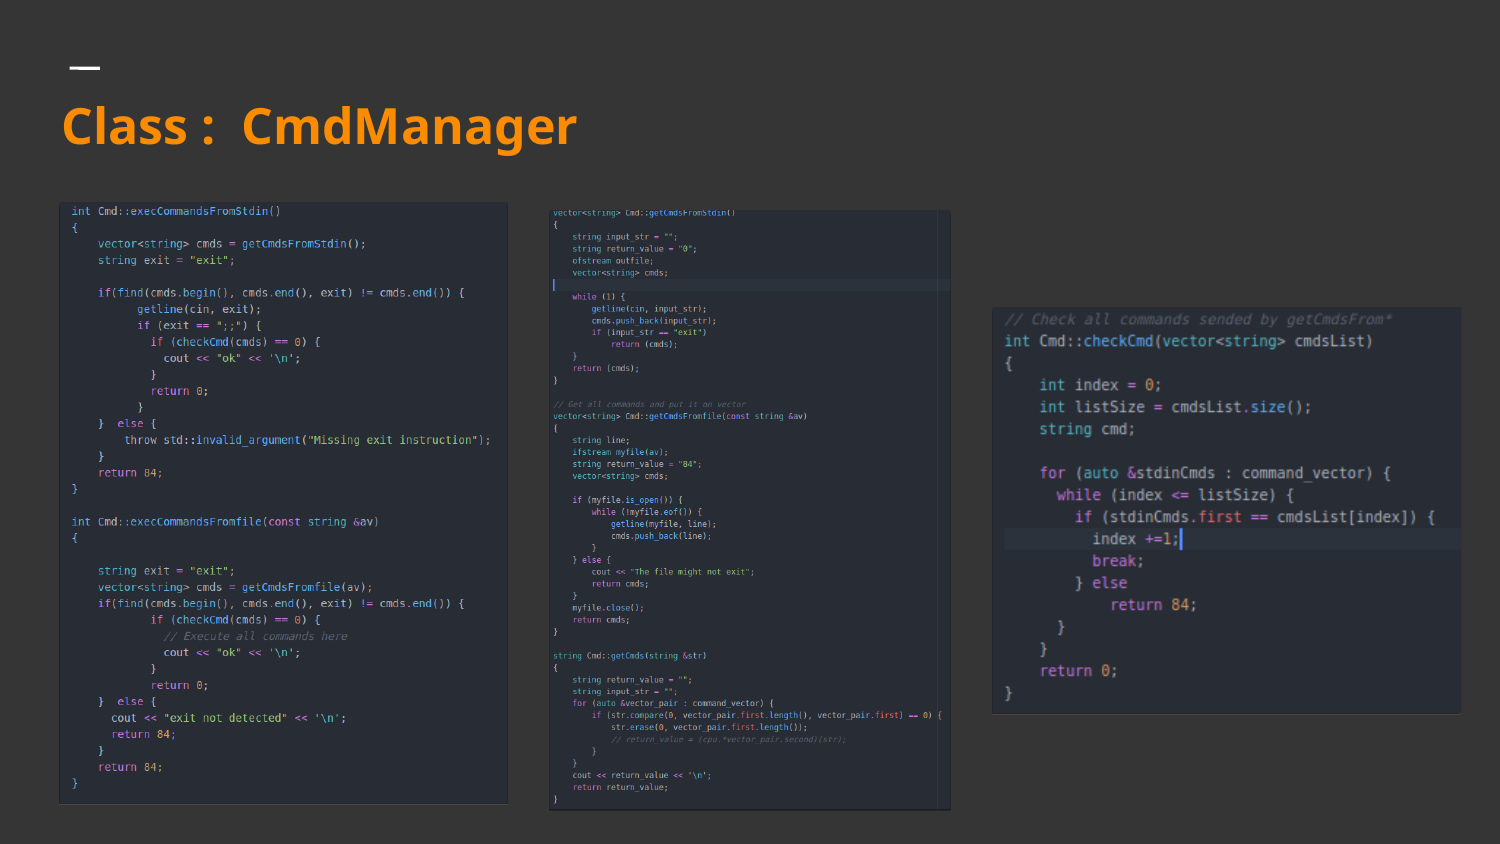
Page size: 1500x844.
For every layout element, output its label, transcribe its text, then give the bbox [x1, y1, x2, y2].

title Class : CmdManager [46, 79, 1463, 194]
picture [992, 307, 1462, 713]
picture [59, 202, 508, 803]
picture [549, 210, 951, 811]
